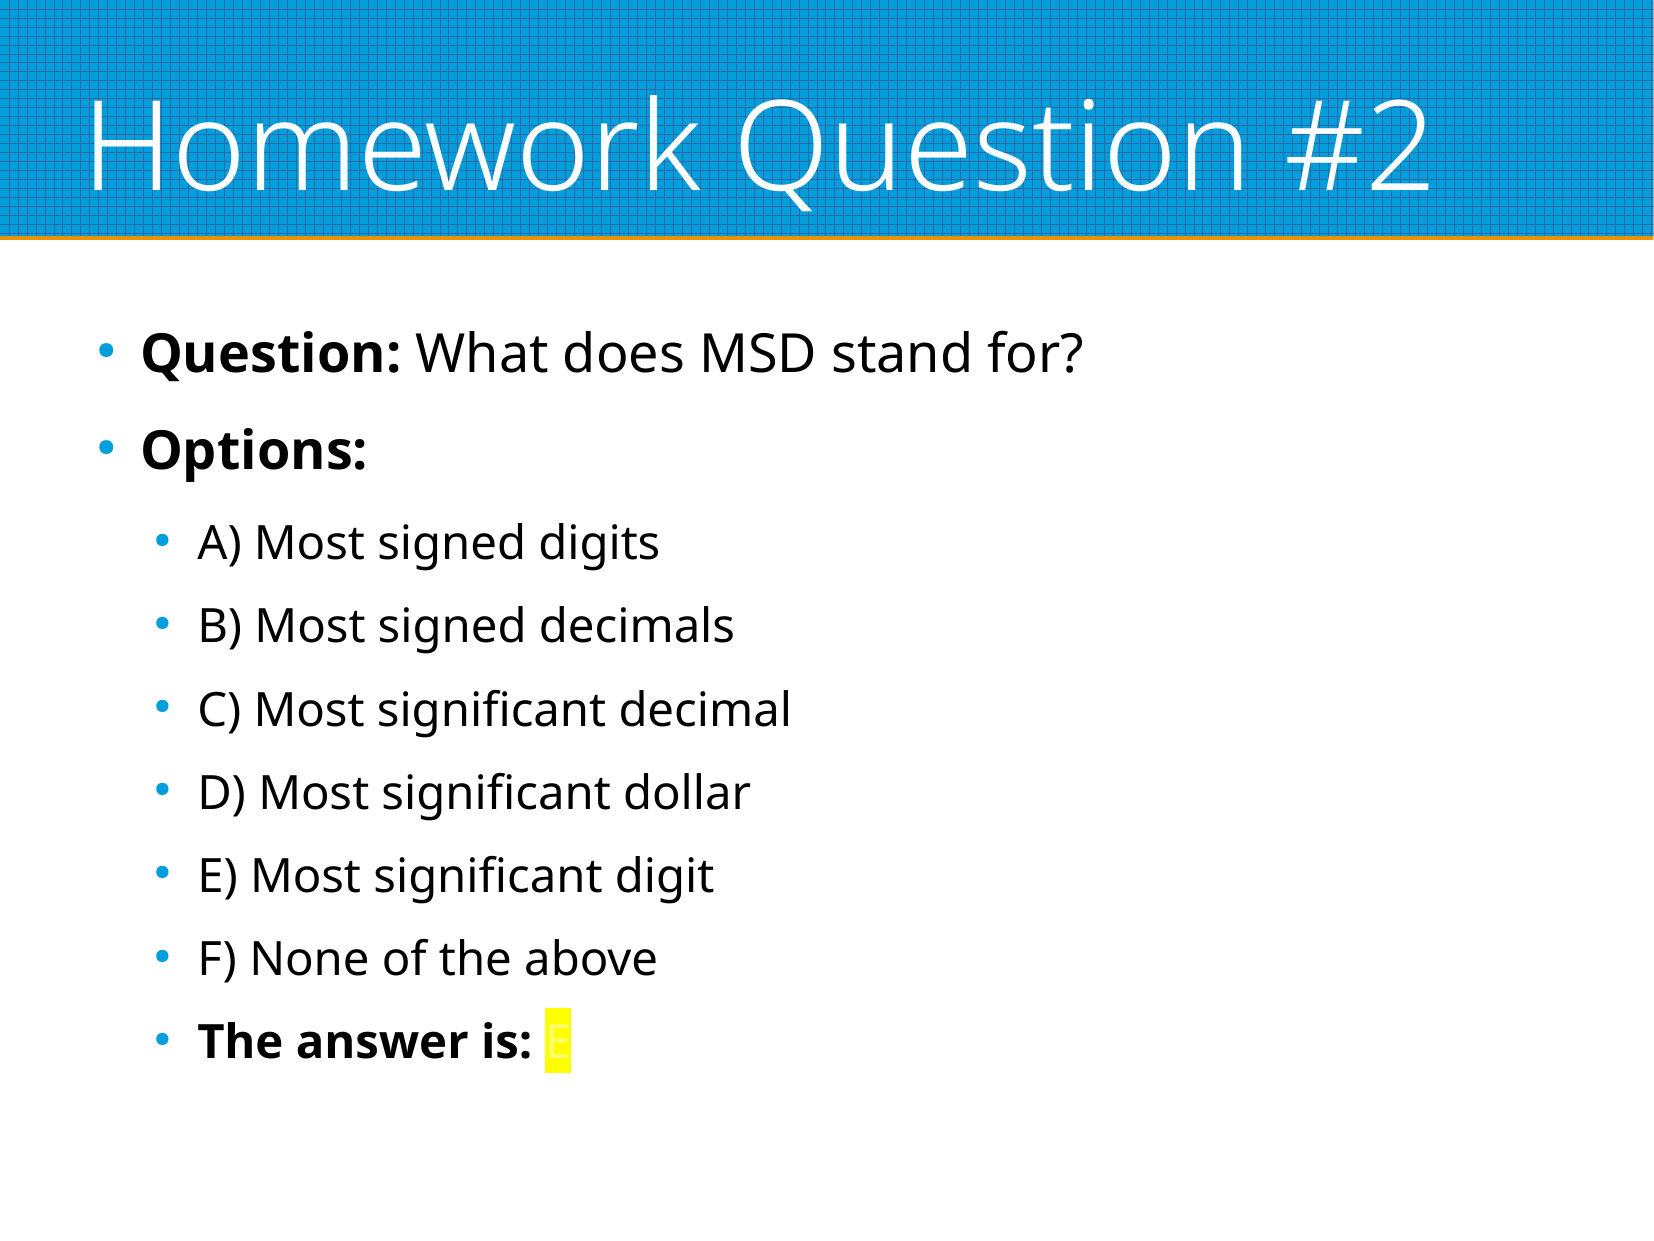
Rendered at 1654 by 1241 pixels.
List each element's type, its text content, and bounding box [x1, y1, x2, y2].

title Homework Question #2 [82, 19, 1571, 227]
list Question: What does MSD stand for? Options: A) Most signed digits B) Most signed decimals C) Most significant decimal D) Most significant dollar E) Most significant digit F) None of the above The answer is: E [82, 314, 1563, 1081]
